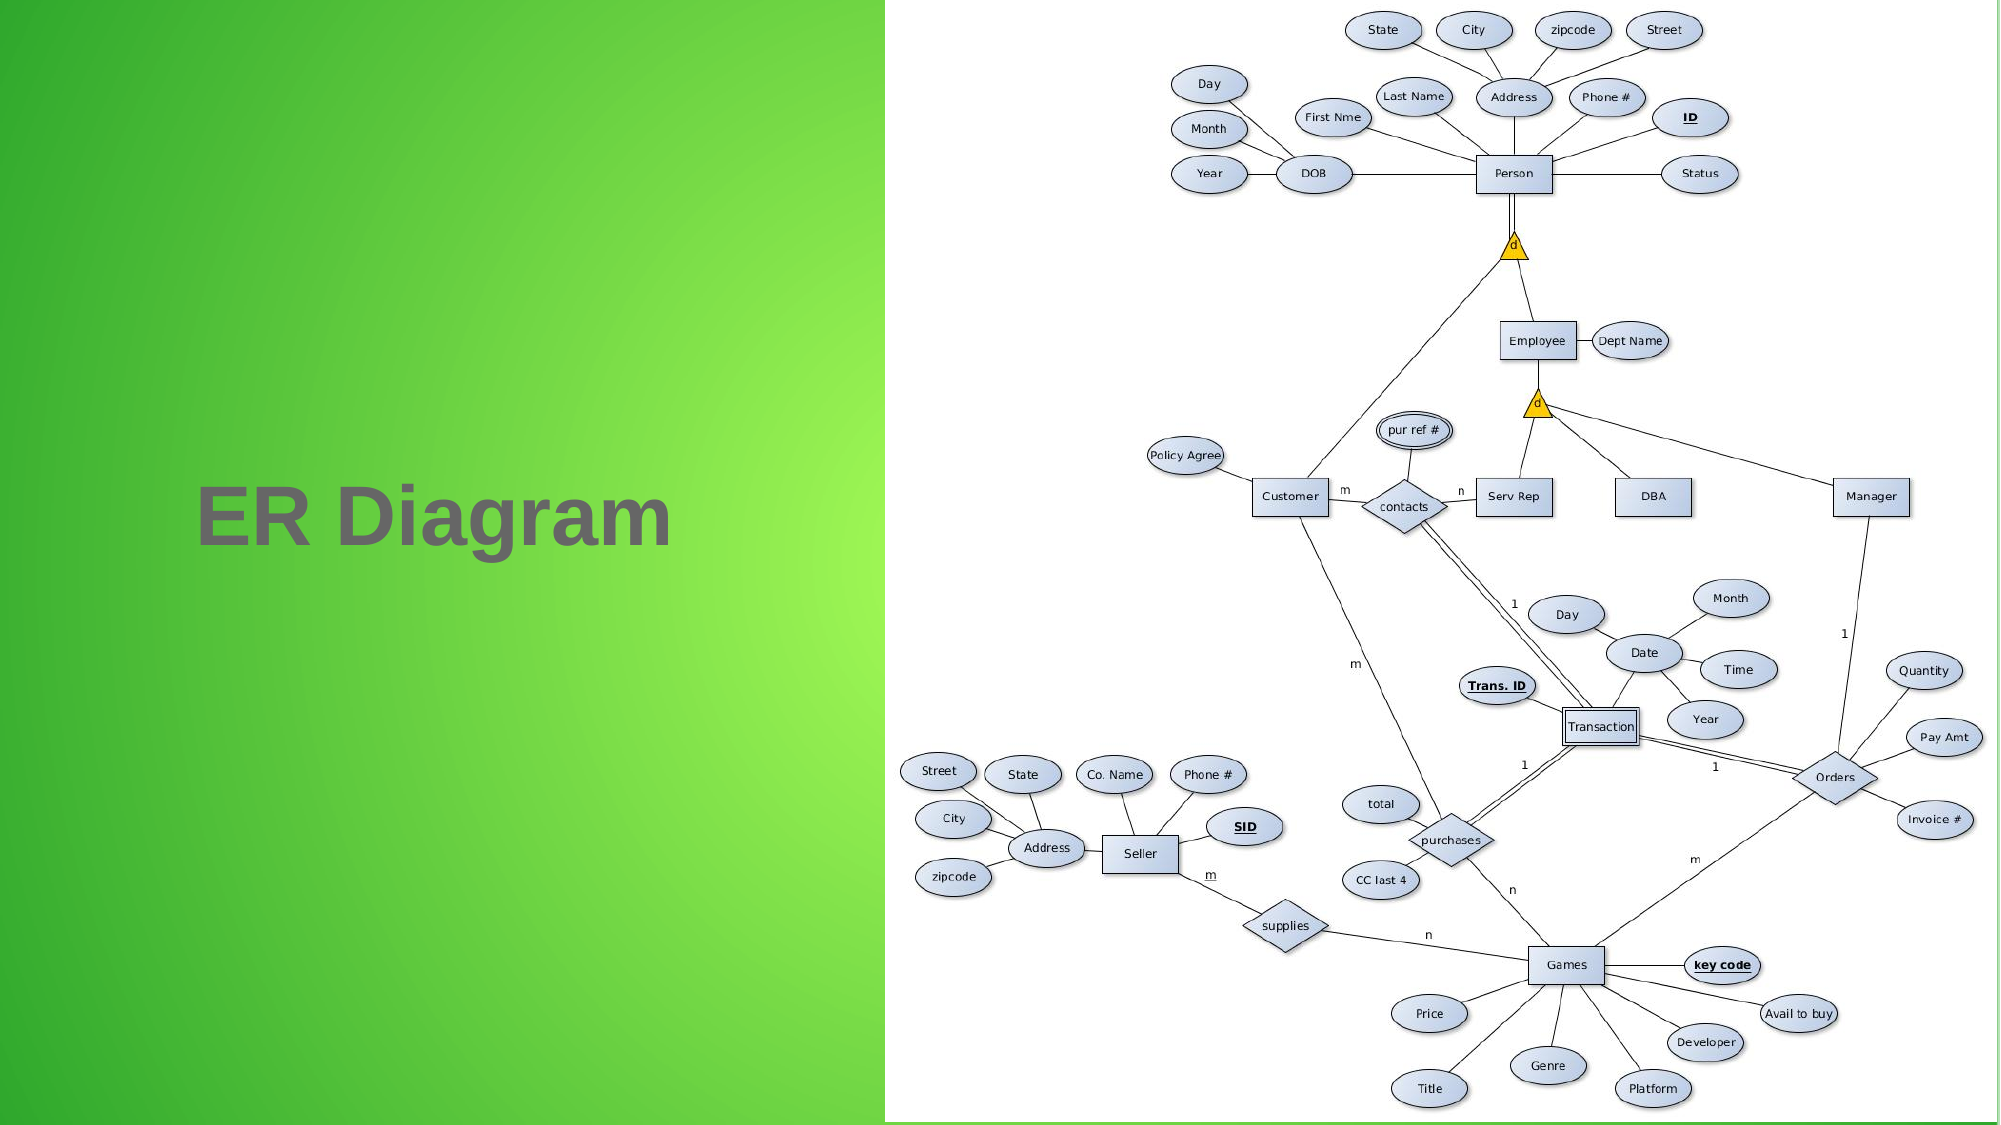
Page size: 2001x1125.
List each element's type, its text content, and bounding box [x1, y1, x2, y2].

picture [0, 0, 2000, 1125]
text_box ER Diagram [45, 461, 825, 676]
